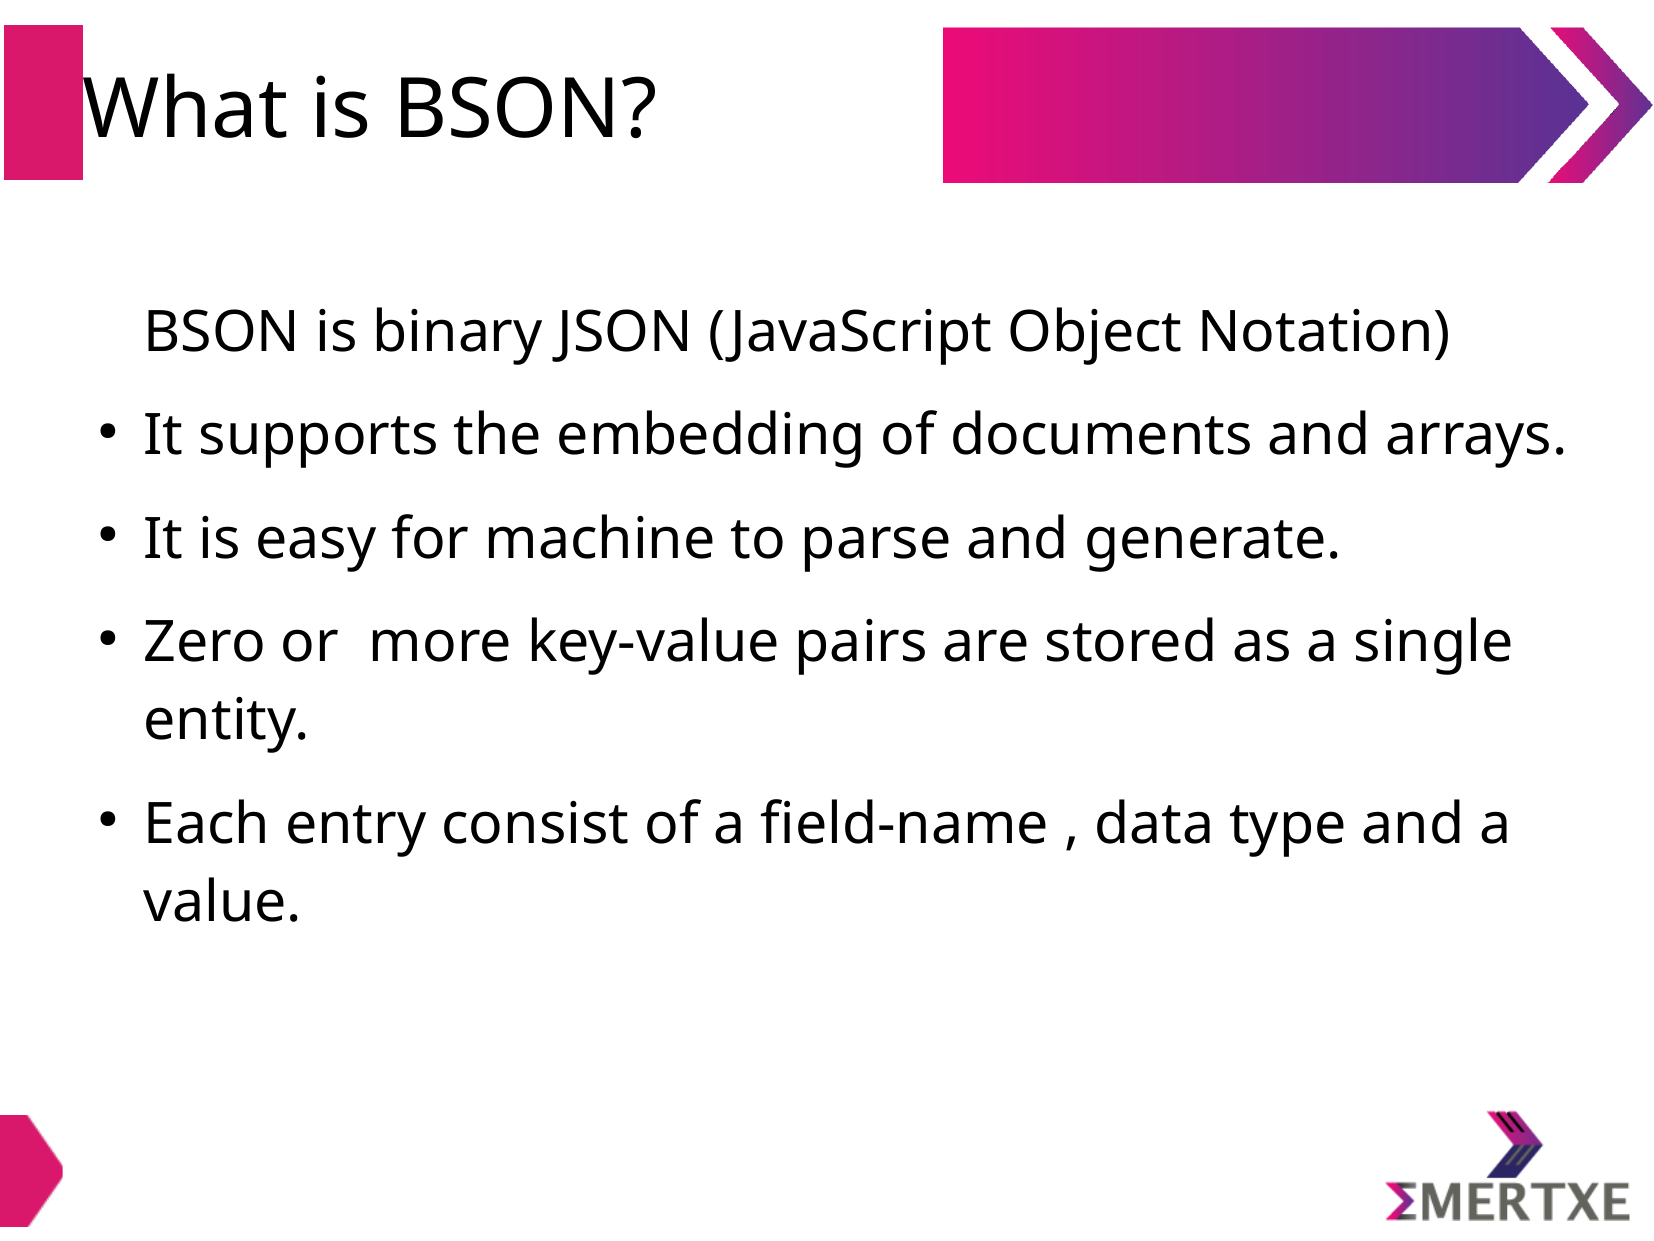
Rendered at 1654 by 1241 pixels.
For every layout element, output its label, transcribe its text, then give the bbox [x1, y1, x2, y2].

picture [1385, 1107, 1631, 1221]
list BSON is binary JSON (JavaScript Object Notation) It supports the embedding of documents and arrays. It is easy for machine to parse and generate. Zero or more key-value pairs are stored as a single entity. Each entry consist of a field-name , data type and a value. [82, 290, 1571, 1010]
picture [1571, 27, 1653, 183]
title What is BSON? [82, 2, 1571, 210]
